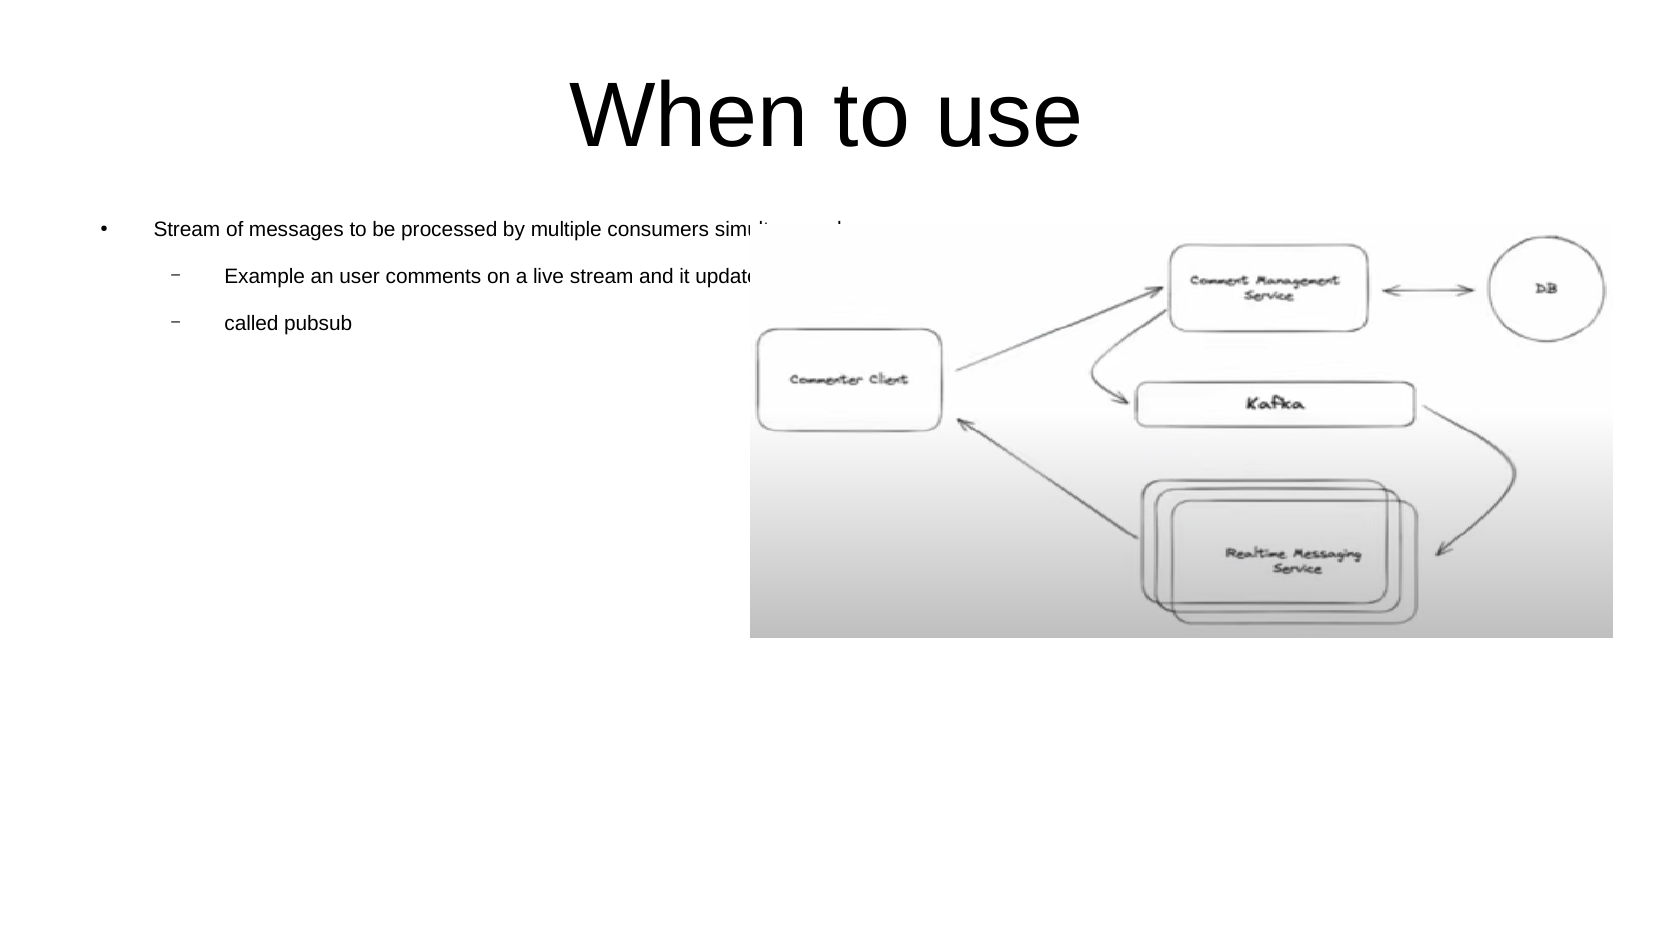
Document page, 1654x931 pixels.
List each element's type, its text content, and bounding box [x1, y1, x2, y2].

list Stream of messages to be processed by multiple consumers simultaneously Example an user comments on a live stream and it updated on everyone’s else screen called pubsub [82, 217, 1571, 758]
title When to use [82, 37, 1571, 193]
picture [750, 224, 1613, 638]
